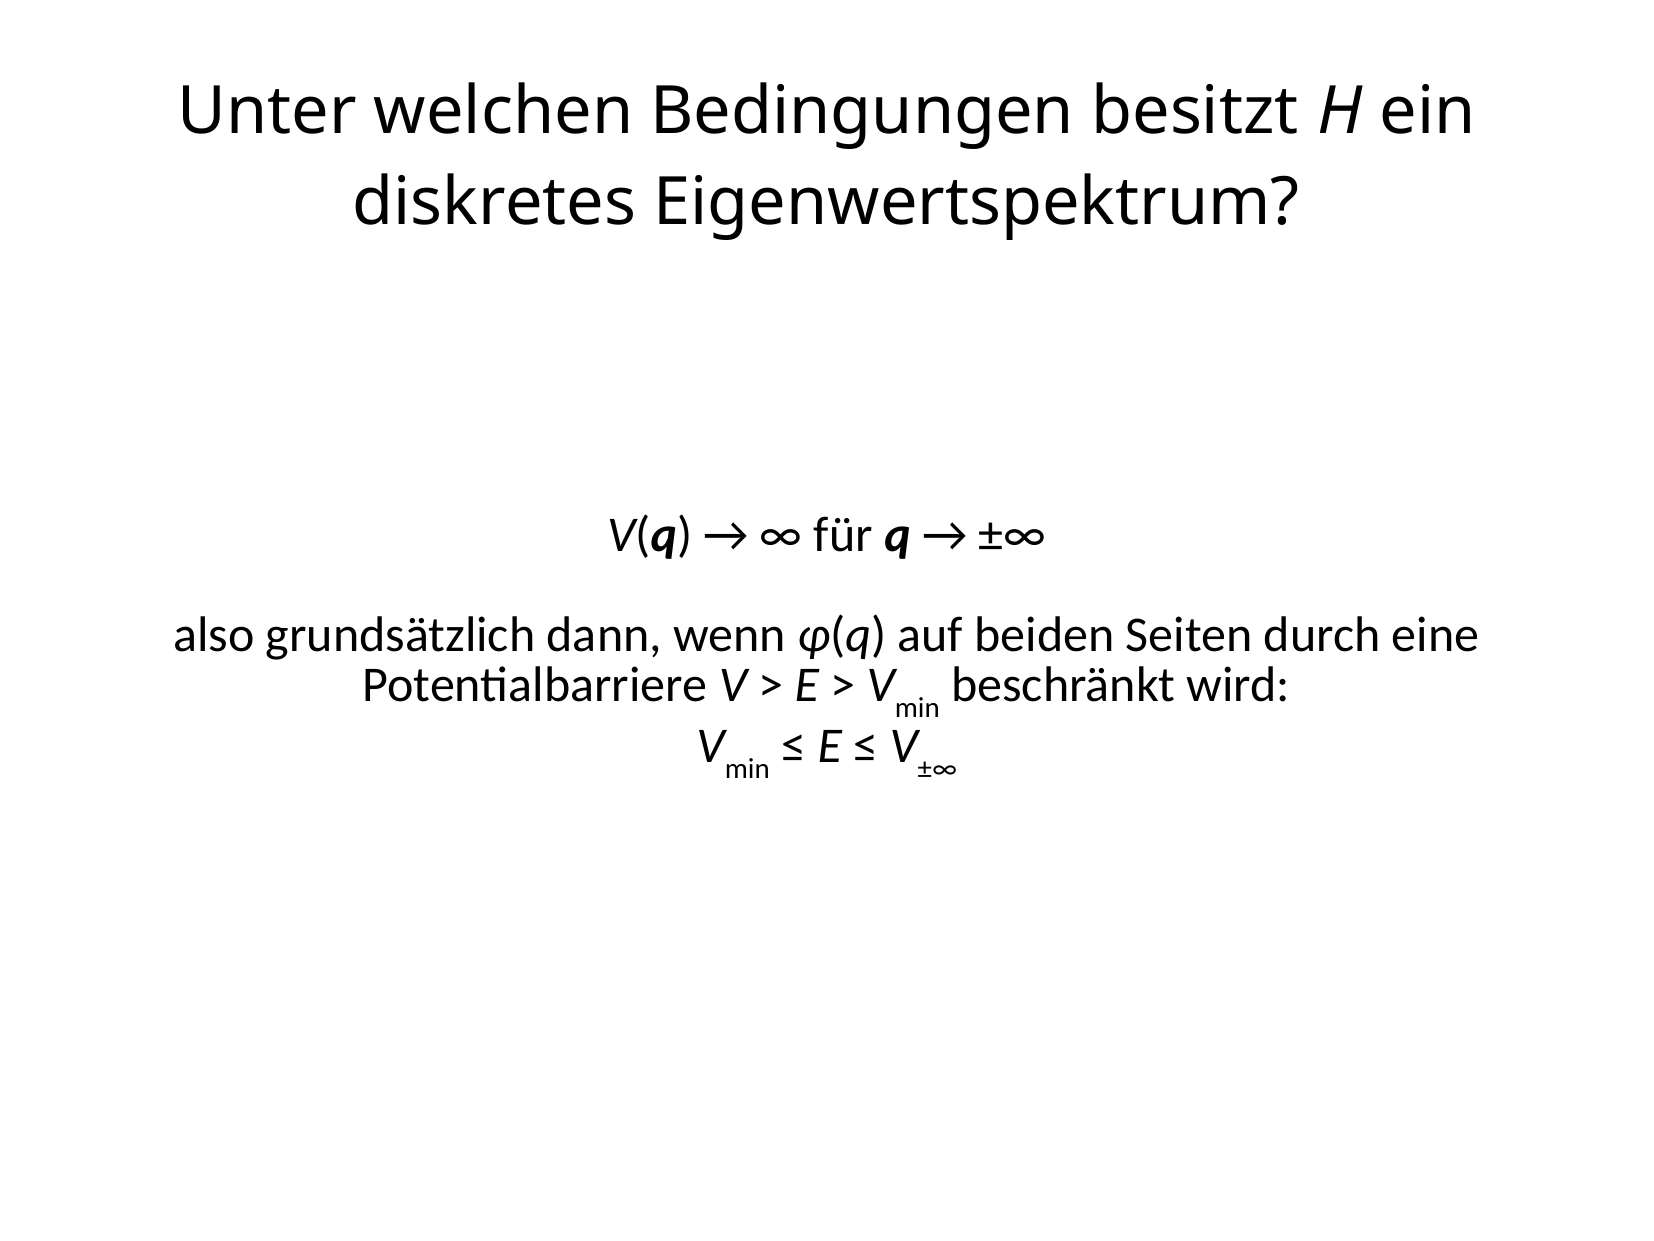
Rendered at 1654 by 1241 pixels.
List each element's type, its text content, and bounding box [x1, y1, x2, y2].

subtitle V(q) → ∞ für q → ±∞ also grundsätzlich dann, wenn φ(q) auf beiden Seiten durch eine Potentialbarriere V > E > Vmin beschränkt wird: Vmin ≤ E ≤ V±∞ [82, 290, 1571, 1010]
title Unter welchen Bedingungen besitzt H ein diskretes Eigenwertspektrum? [82, 49, 1571, 257]
